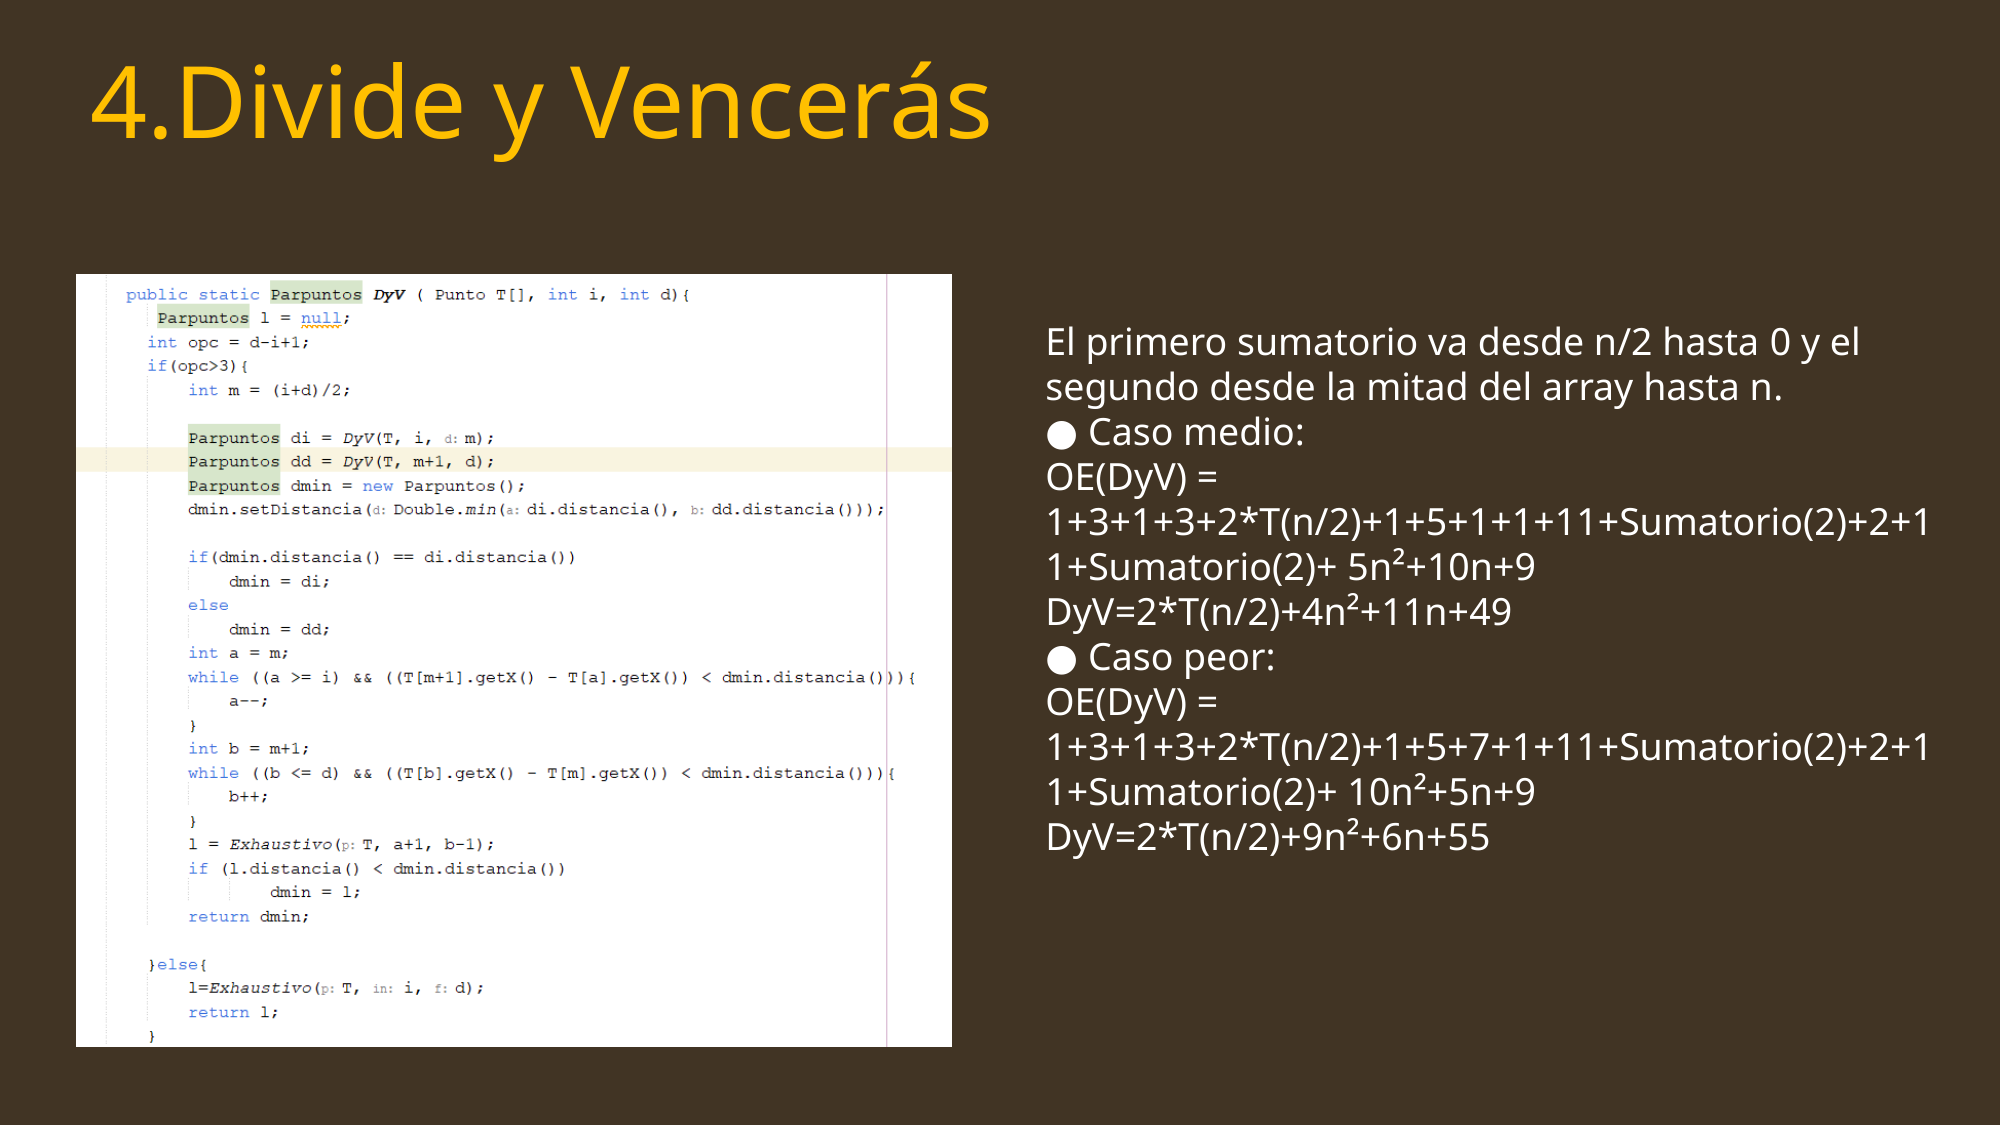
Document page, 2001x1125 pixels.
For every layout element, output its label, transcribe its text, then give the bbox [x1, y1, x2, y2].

text_box El primero sumatorio va desde n/2 hasta 0 y el segundo desde la mitad del array hasta n. ● Caso medio: OE(DyV) = 1+3+1+3+2*T(n/2)+1+5+1+1+11+Sumatorio(2)+2+11+Sumatorio(2)+ 5n²+10n+9 DyV=2*T(n/2)+4n²+11n+49 ● Caso peor: OE(DyV) = 1+3+1+3+2*T(n/2)+1+5+7+1+11+Sumatorio(2)+2+11+Sumatorio(2)+ 10n²+5n+9 DyV=2*T(n/2)+9n²+6n+55 [1030, 310, 1951, 871]
picture [76, 274, 952, 1047]
title 4.Divide y Vencerás [90, 38, 1910, 172]
